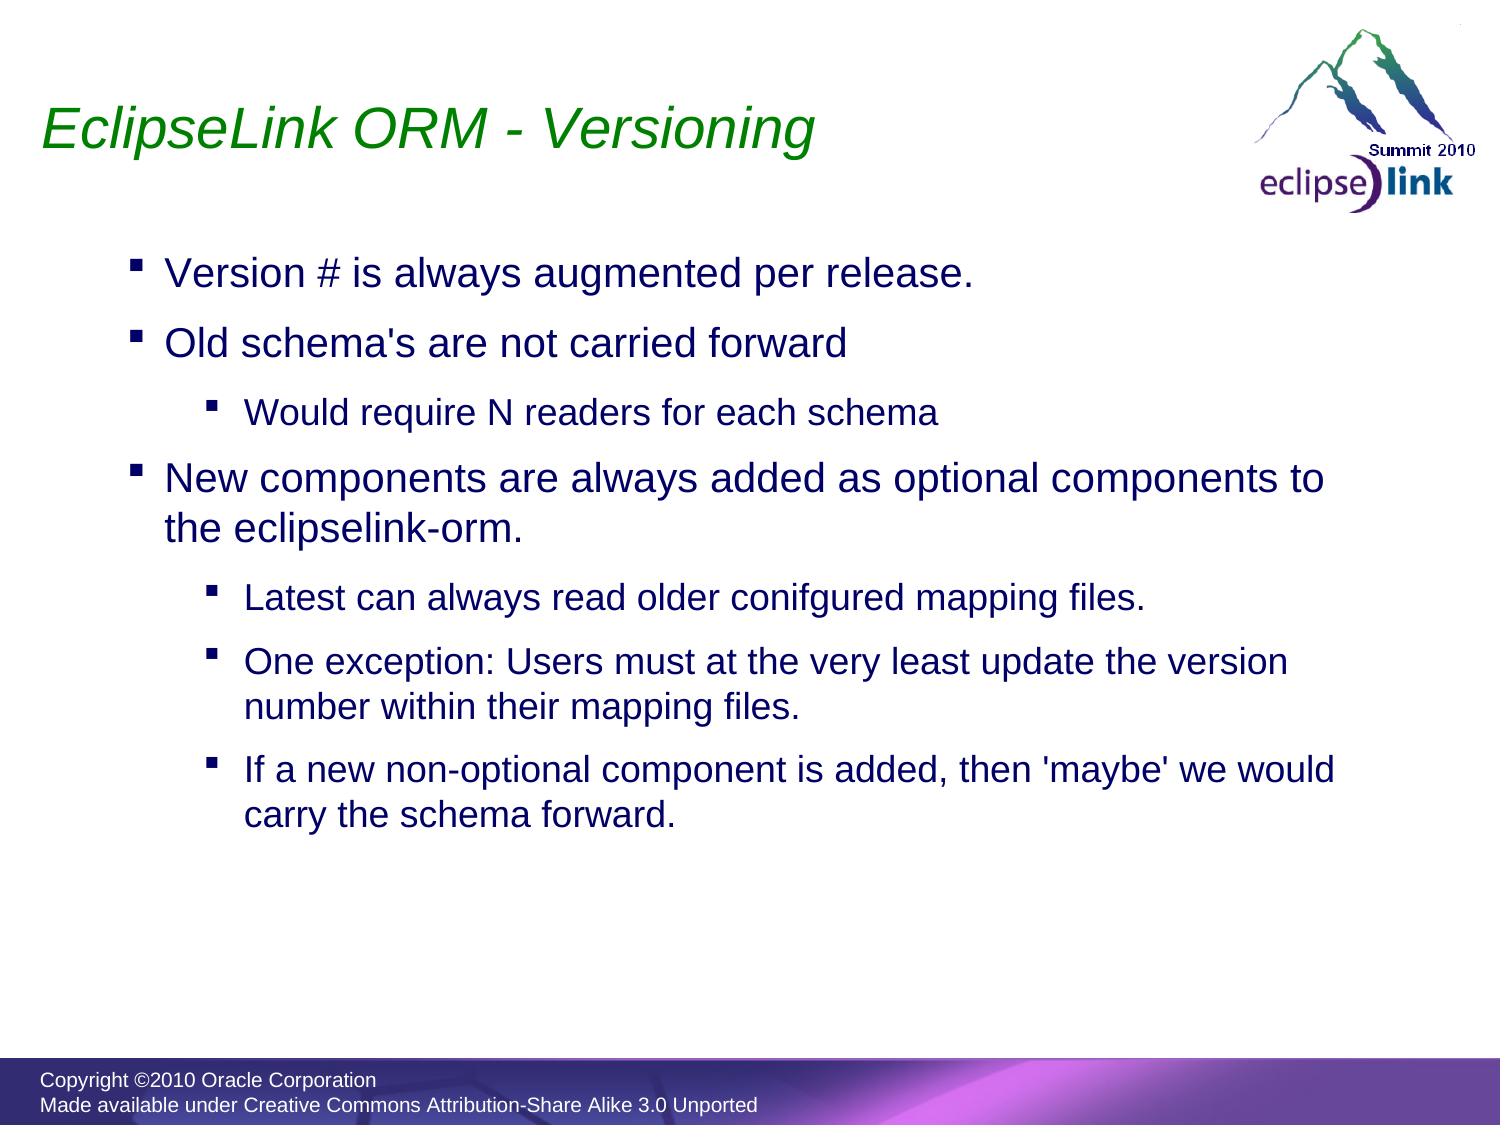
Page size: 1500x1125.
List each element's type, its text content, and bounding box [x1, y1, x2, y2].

title EclipseLink ORM - Versioning [26, 90, 1223, 188]
list Version # is always augmented per release. Old schema's are not carried forward Would require N readers for each schema New components are always added as optional components to the eclipselink-orm. Latest can always read older conifgured mapping files. One exception: Users must at the very least update the version number within their mapping files. If a new non-optional component is added, then 'maybe' we would carry the schema forward. [112, 237, 1388, 1021]
picture [1250, 24, 1478, 215]
picture [0, 1058, 1500, 1125]
